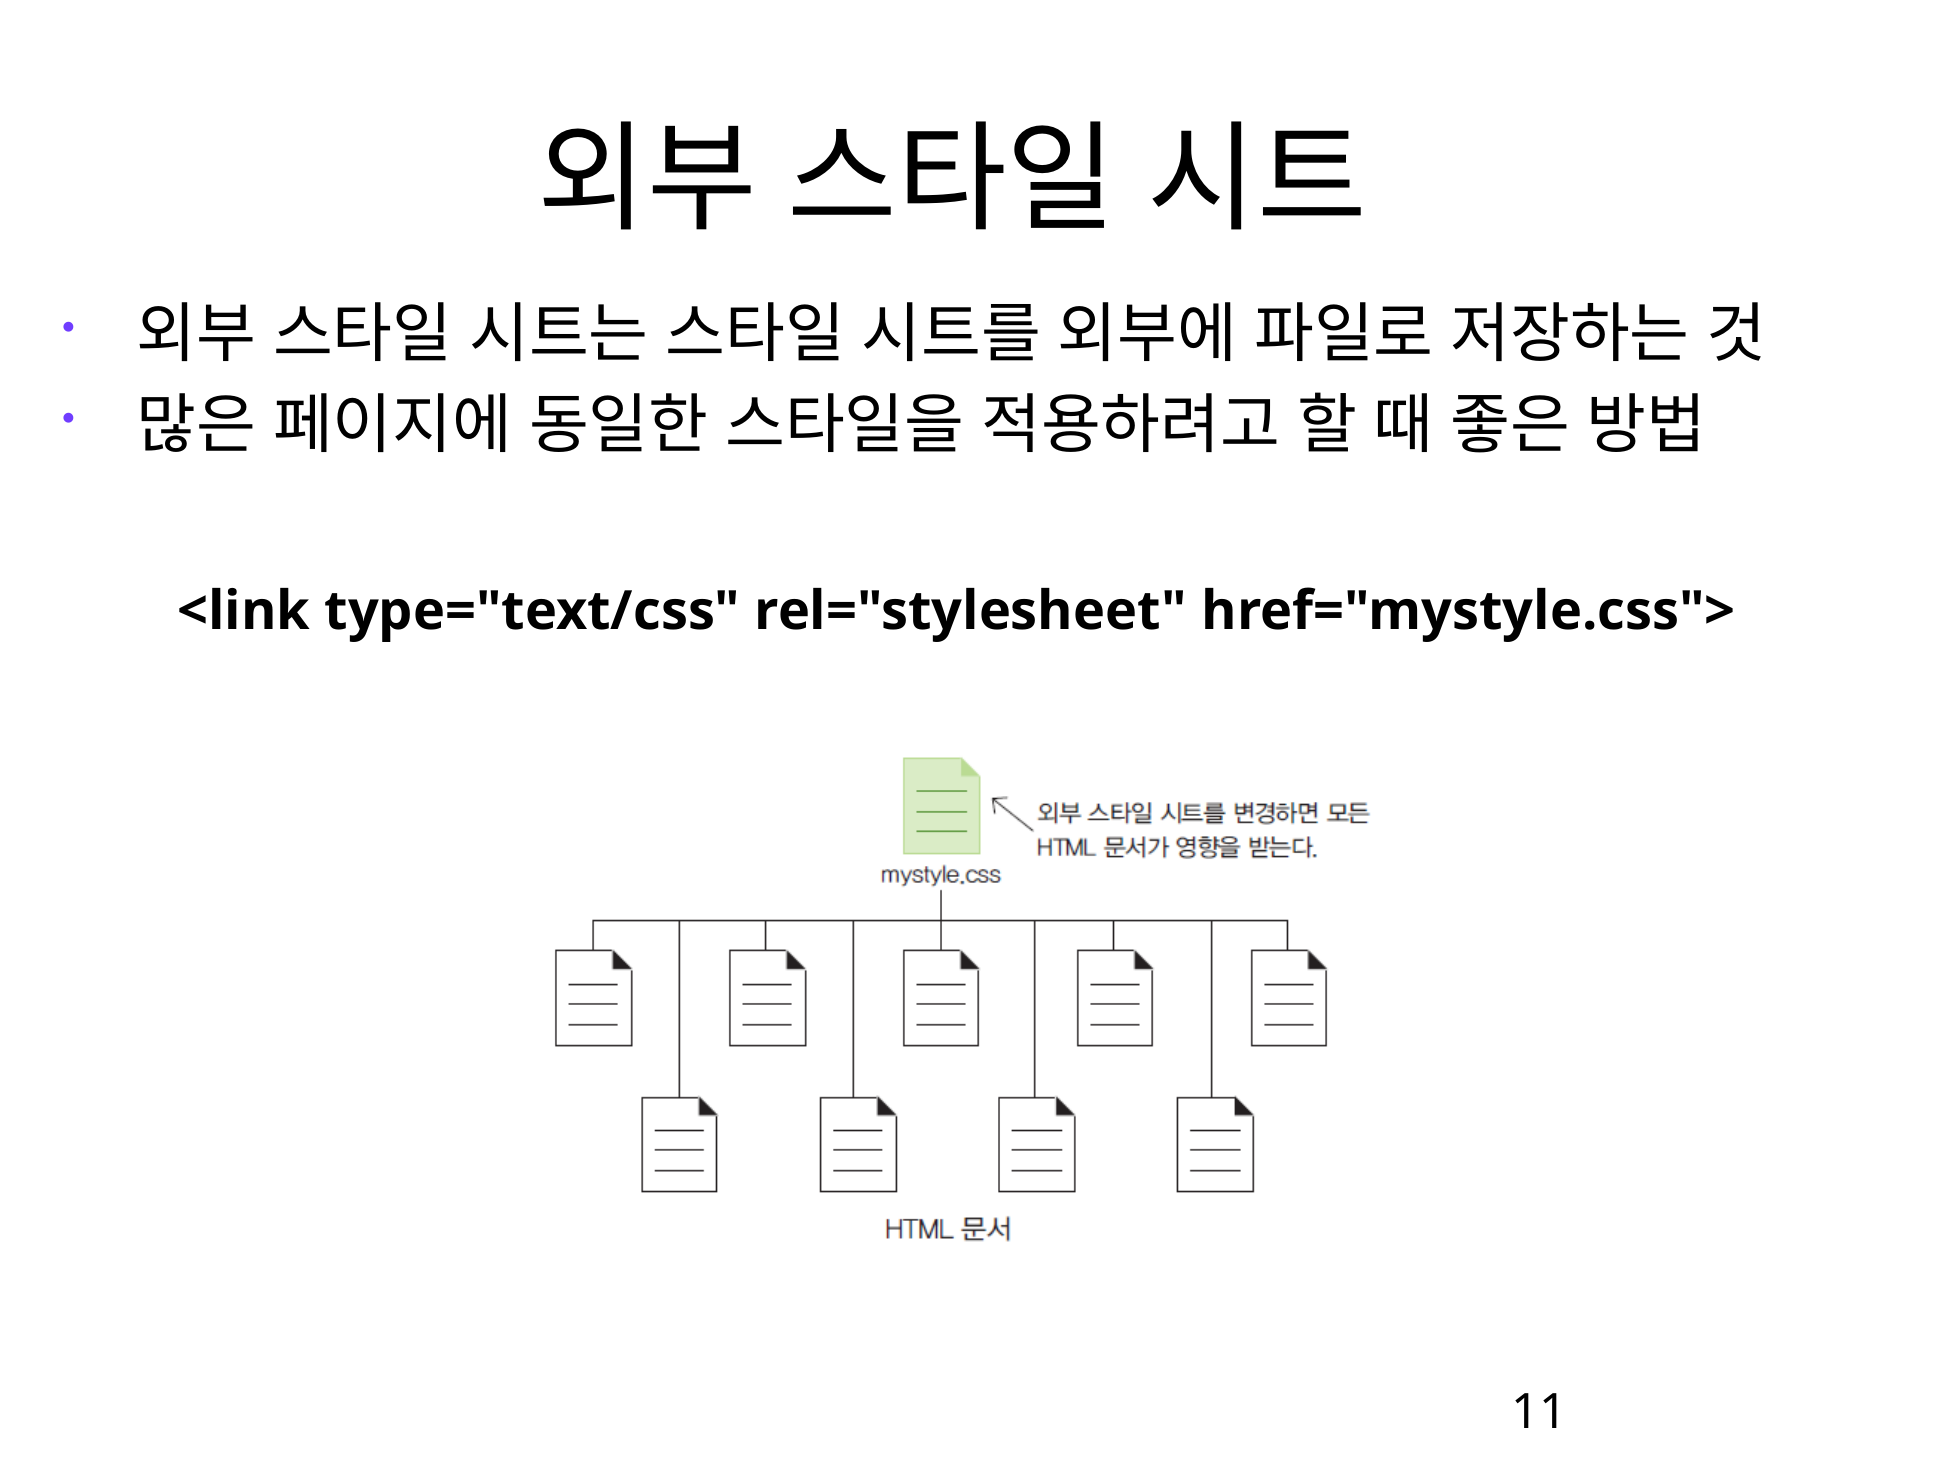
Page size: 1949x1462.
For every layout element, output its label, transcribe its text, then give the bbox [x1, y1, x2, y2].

list 외부 스타일 시트는 스타일 시트를 외부에 파일로 저장하는 것 많은 페이지에 동일한 스타일을 적용하려고 할 때 좋은 방법 [48, 284, 1897, 1343]
slide_number <숫자> [1496, 1372, 1899, 1462]
picture [548, 731, 1397, 1264]
title 외부 스타일 시트 [156, 92, 1749, 255]
text_box <link type="text/css" rel="stylesheet" href="mystyle.css"> [122, 567, 1794, 648]
